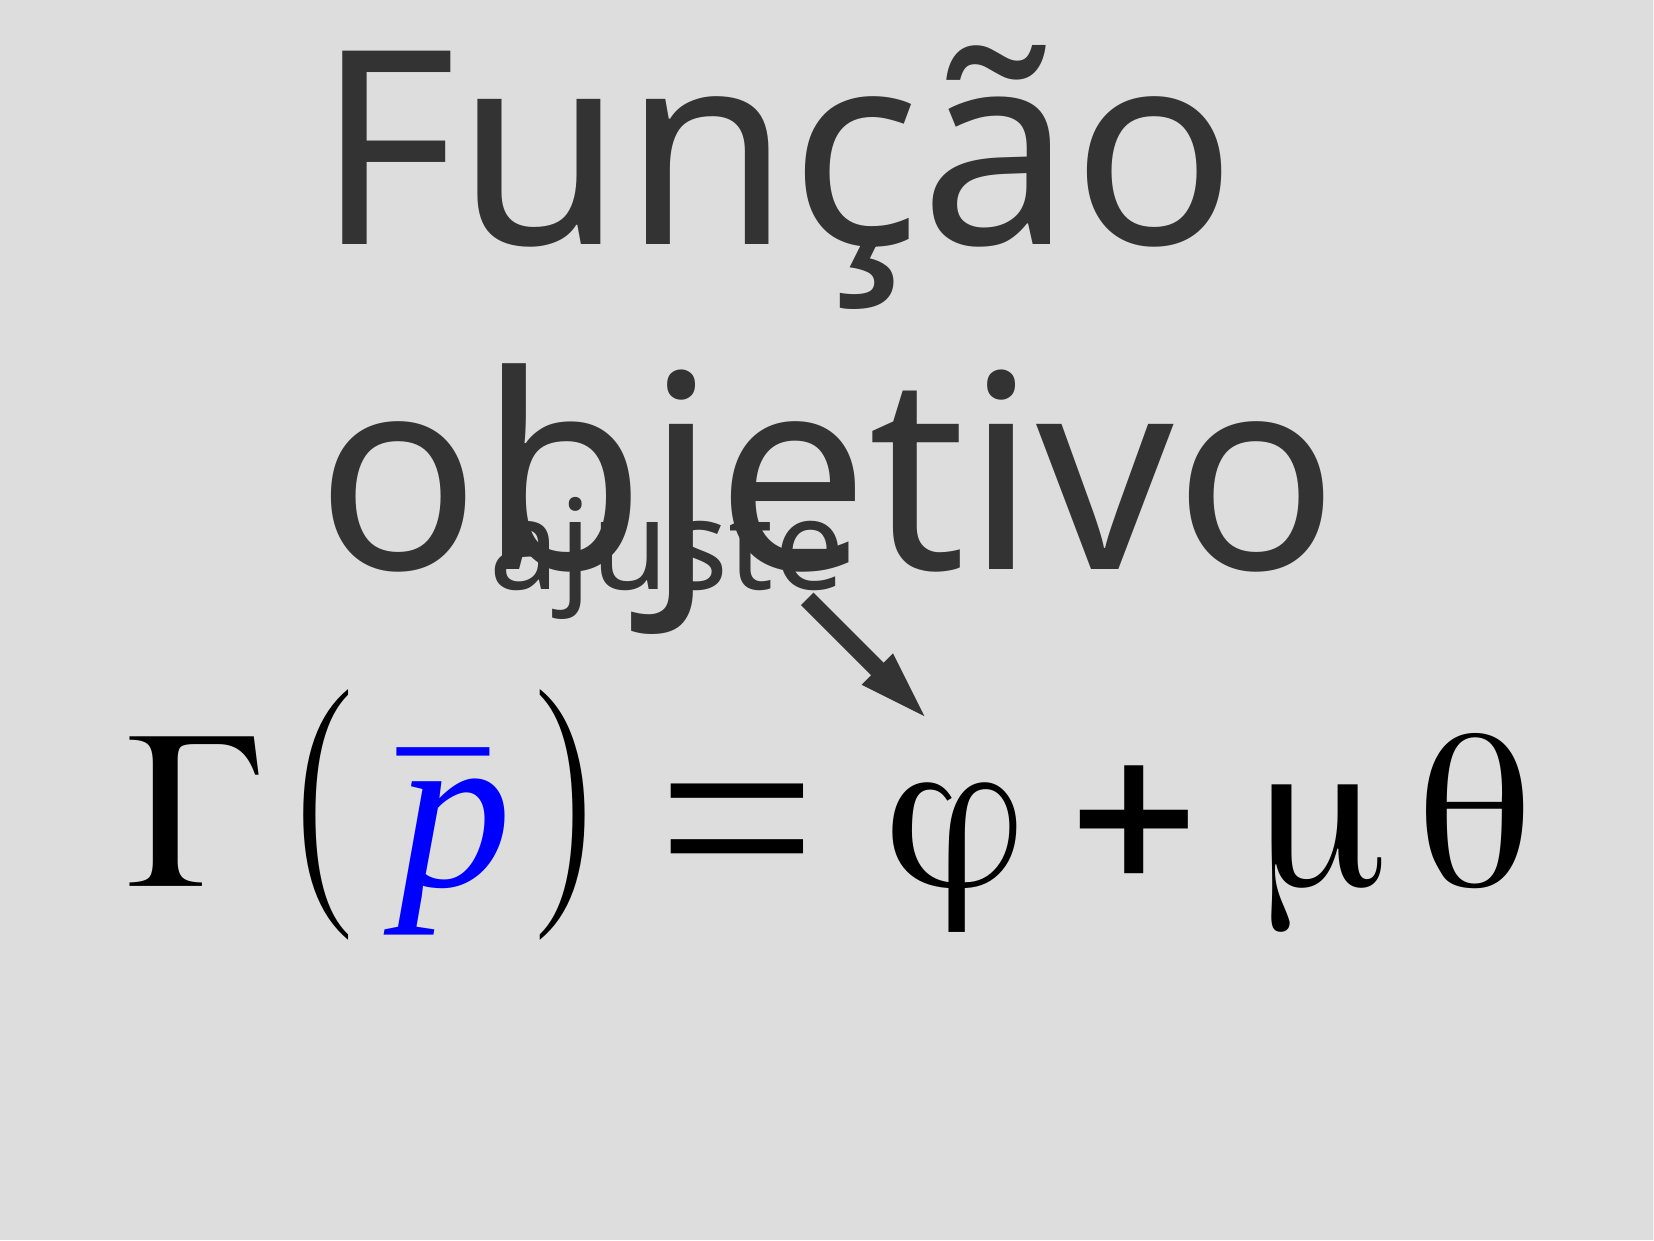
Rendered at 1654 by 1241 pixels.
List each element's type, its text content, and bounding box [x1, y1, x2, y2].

title ajuste [429, 429, 905, 649]
title Função objetivo [82, 0, 1571, 528]
chart [111, 677, 1543, 951]
